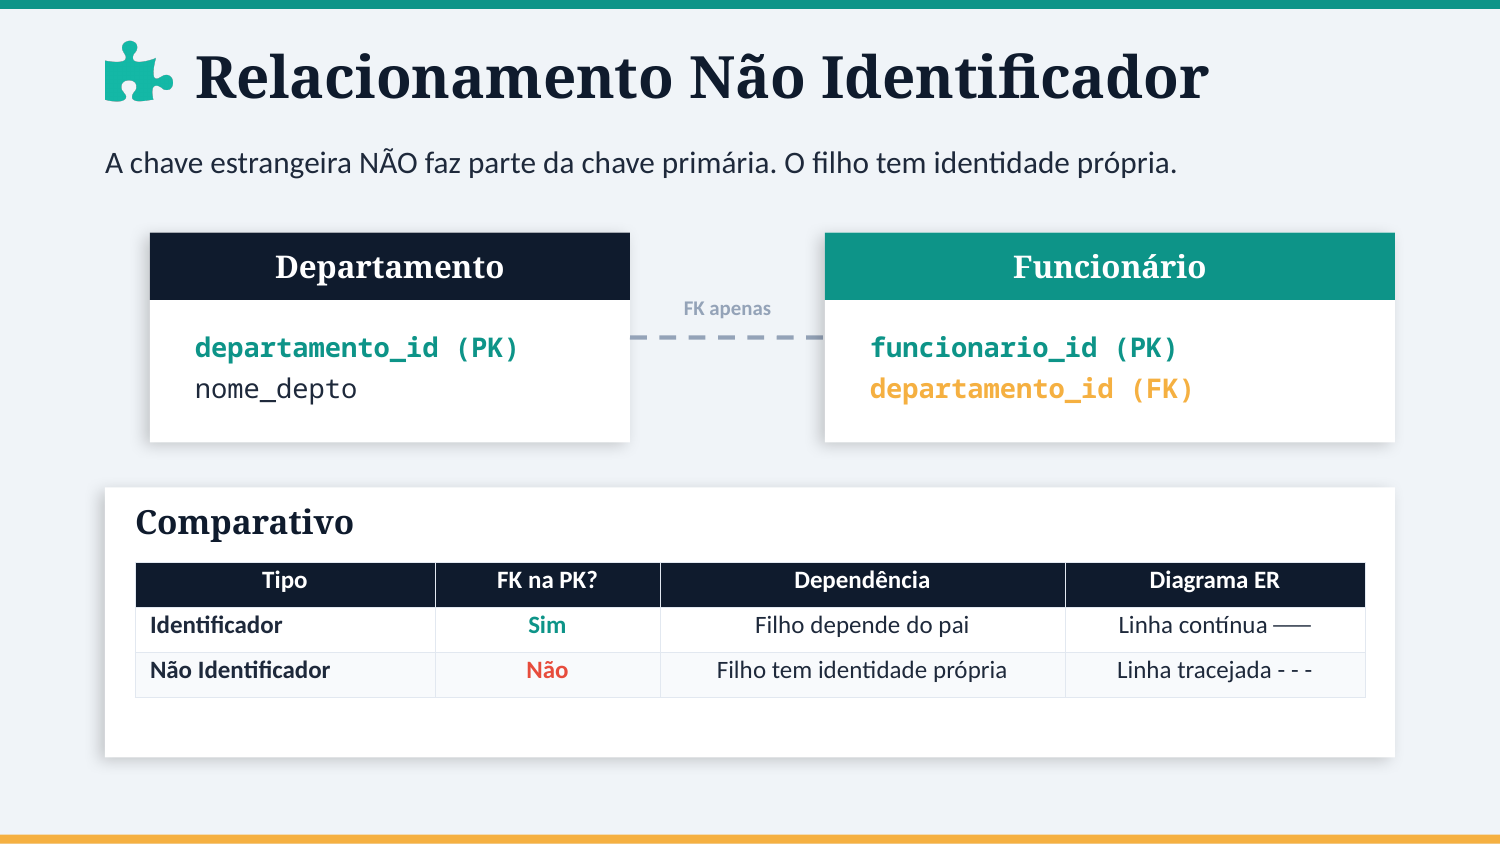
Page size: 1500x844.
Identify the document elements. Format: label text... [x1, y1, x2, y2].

text_box [0, 0, 1500, 9]
table_header Diagrama ER [1066, 563, 1365, 607]
text_box Funcionário [824, 232, 1395, 300]
text_box [104, 487, 1395, 758]
table_cell Identificador [136, 608, 435, 652]
text_box FK apenas [644, 284, 810, 330]
table_cell Filho tem identidade própria [661, 653, 1065, 697]
text_box Relacionamento Não Identificador [194, 37, 1395, 113]
text_box [0, 834, 1500, 844]
table_cell Linha tracejada - - - [1066, 653, 1365, 697]
text_box [824, 300, 1395, 443]
table_cell Sim [436, 608, 660, 652]
table_header Dependência [661, 563, 1065, 607]
table_cell Não [436, 653, 660, 697]
text_box departamento_id (PK) nome_depto [179, 314, 600, 420]
text_box A chave estrangeira NÃO faz parte da chave primária. O filho tem identidade própria. [104, 127, 1395, 195]
text_box [149, 300, 630, 443]
text_box Departamento [149, 232, 630, 300]
text_box Comparativo [134, 495, 585, 548]
table_header FK na PK? [436, 563, 660, 607]
table_header Tipo [136, 563, 435, 607]
table_cell Filho depende do pai [661, 608, 1065, 652]
table_cell Não Identificador [136, 653, 435, 697]
table_cell Linha contínua ─── [1066, 608, 1365, 652]
text_box funcionario_id (PK) departamento_id (FK) [854, 314, 1365, 420]
picture [105, 37, 173, 105]
